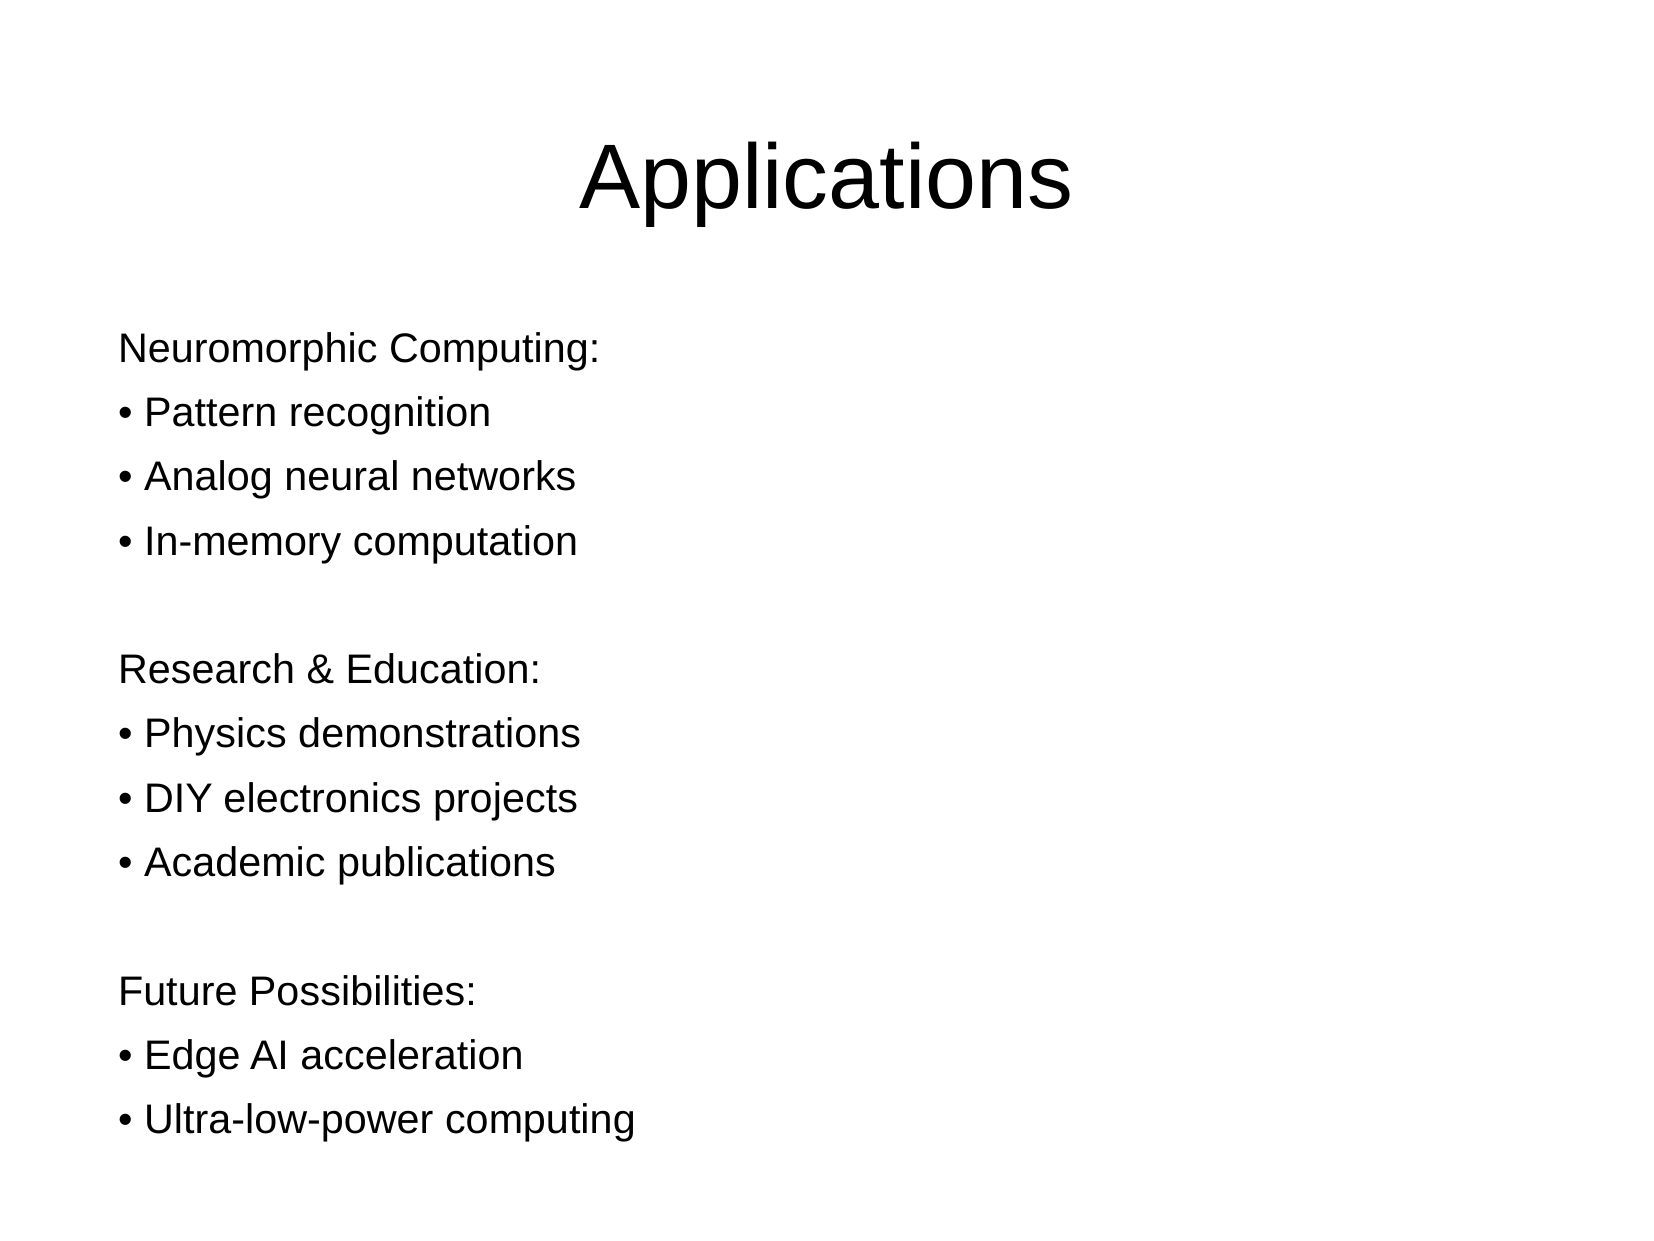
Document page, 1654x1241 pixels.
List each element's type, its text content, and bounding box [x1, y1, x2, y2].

list Neuromorphic Computing: • Pattern recognition • Analog neural networks • In-memory computation Research & Education: • Physics demonstrations • DIY electronics projects • Academic publications Future Possibilities: • Edge AI acceleration • Ultra-low-power computing [118, 324, 1536, 1152]
title Applications [118, 88, 1536, 266]
